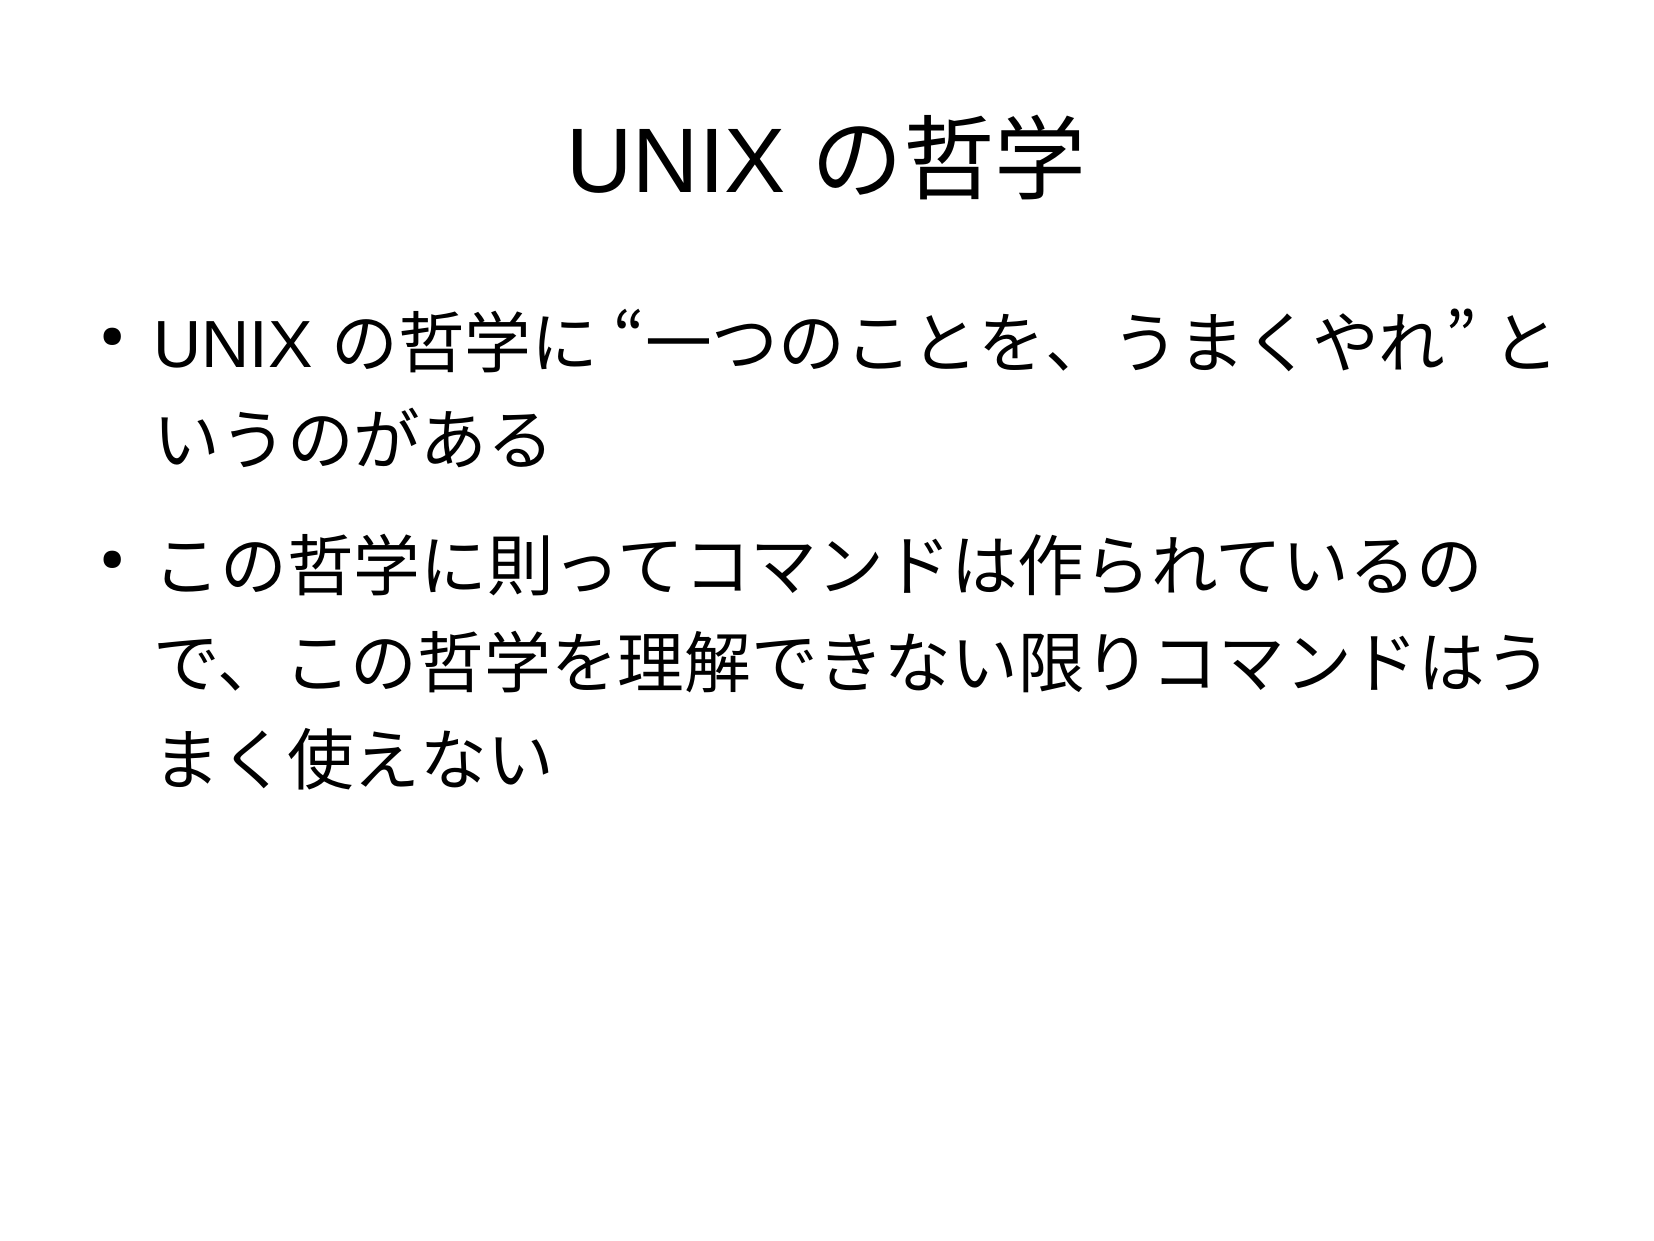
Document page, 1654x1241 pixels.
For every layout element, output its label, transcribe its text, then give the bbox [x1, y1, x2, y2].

list UNIX の哲学に “一つのことを、うまくやれ” というのがある この哲学に則ってコマンドは作られているので、この哲学を理解できない限りコマンドはうまく使えない [82, 290, 1571, 1010]
title UNIX の哲学 [82, 49, 1571, 257]
